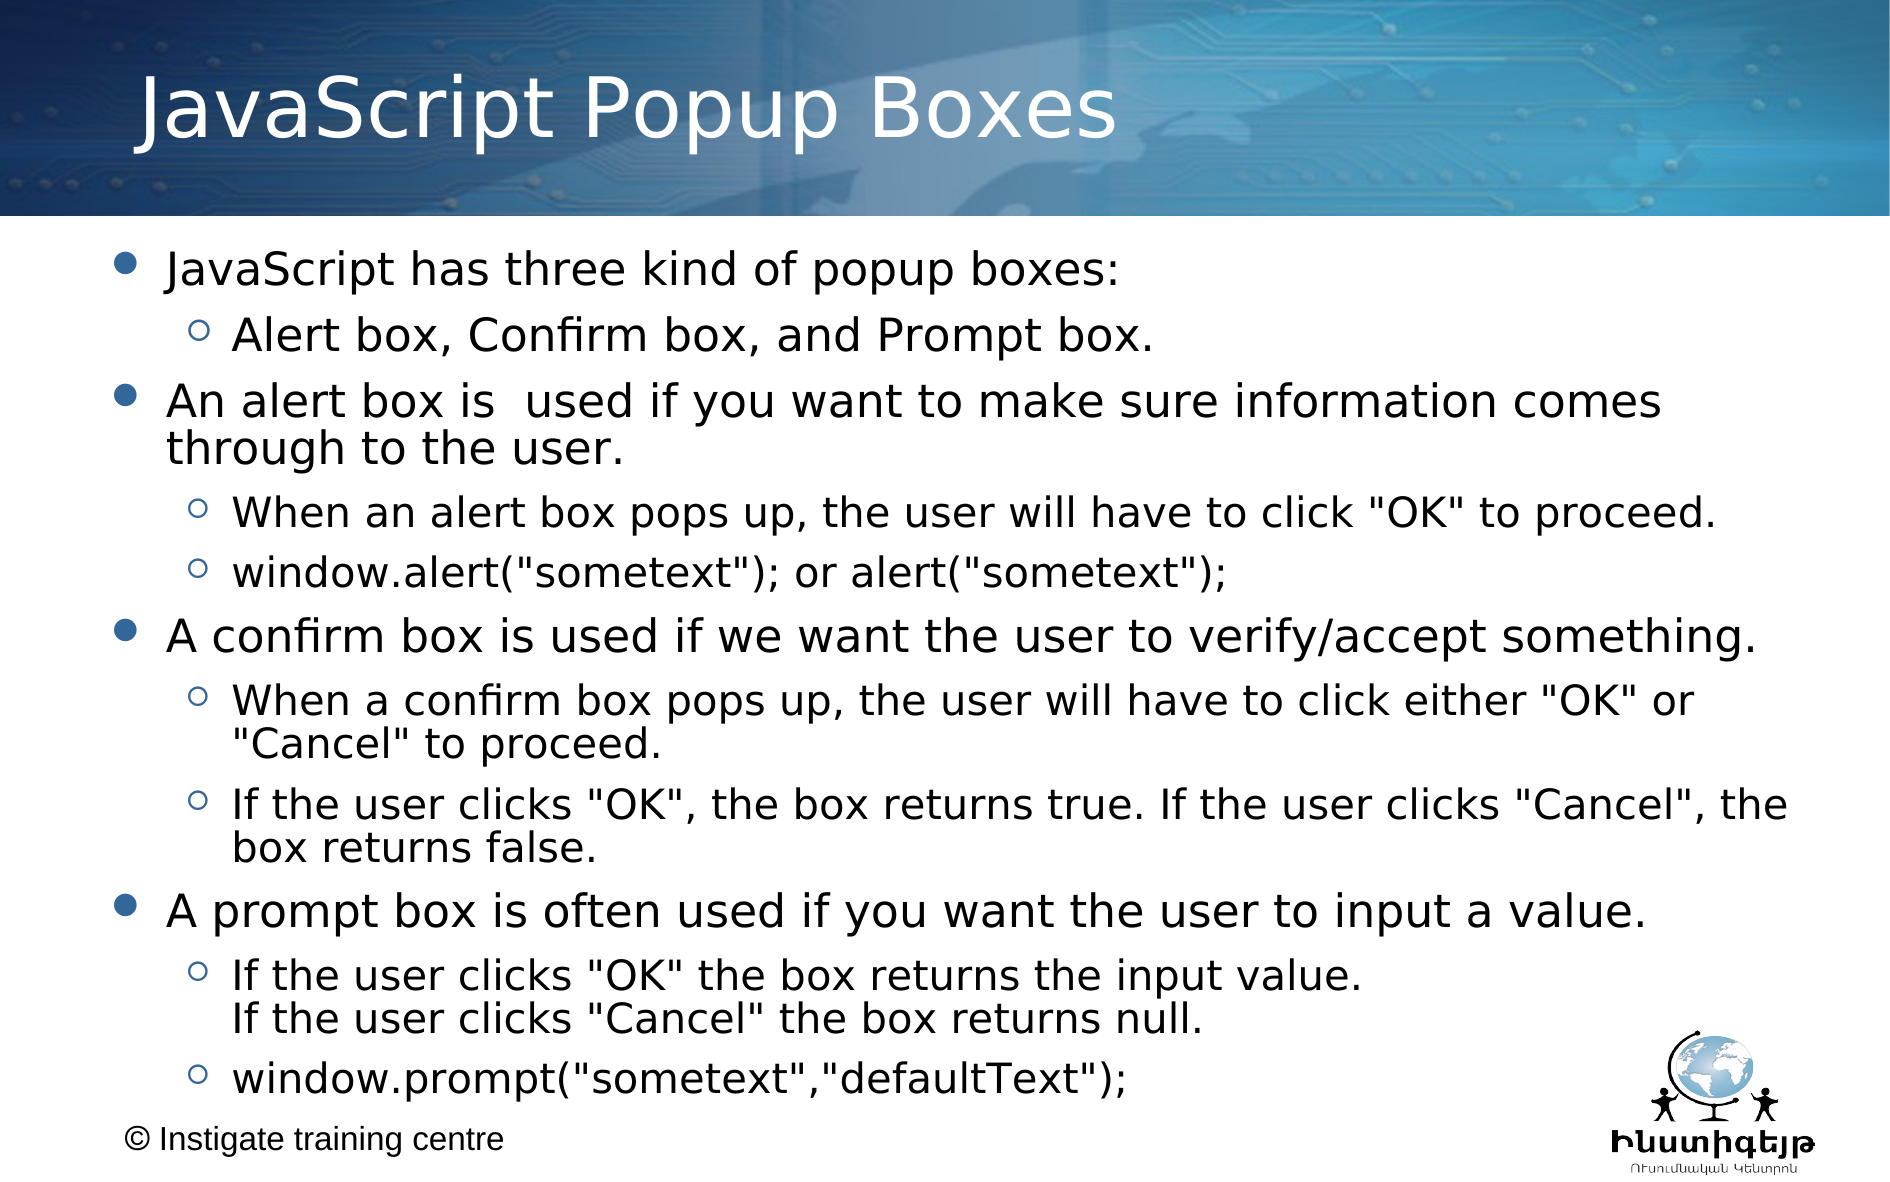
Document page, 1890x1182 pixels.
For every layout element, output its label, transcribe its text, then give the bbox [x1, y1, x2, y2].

list JavaScript has three kind of popup boxes: Alert box, Confirm box, and Prompt box. An alert box is used if you want to make sure information comes through to the user. When an alert box pops up, the user will have to click "OK" to proceed. window.alert("sometext"); or alert("sometext"); A confirm box is used if we want the user to verify/accept something. When a confirm box pops up, the user will have to click either "OK" or "Cancel" to proceed. If the user clicks "OK", the box returns true. If the user clicks "Cancel", the box returns false. A prompt box is often used if you want the user to input a value. If the user clicks "OK" the box returns the input value. If the user clicks "Cancel" the box returns null. window.prompt("sometext","defaultText"); [110, 247, 1801, 279]
picture [0, 0, 1890, 216]
picture [1612, 1030, 1815, 1175]
